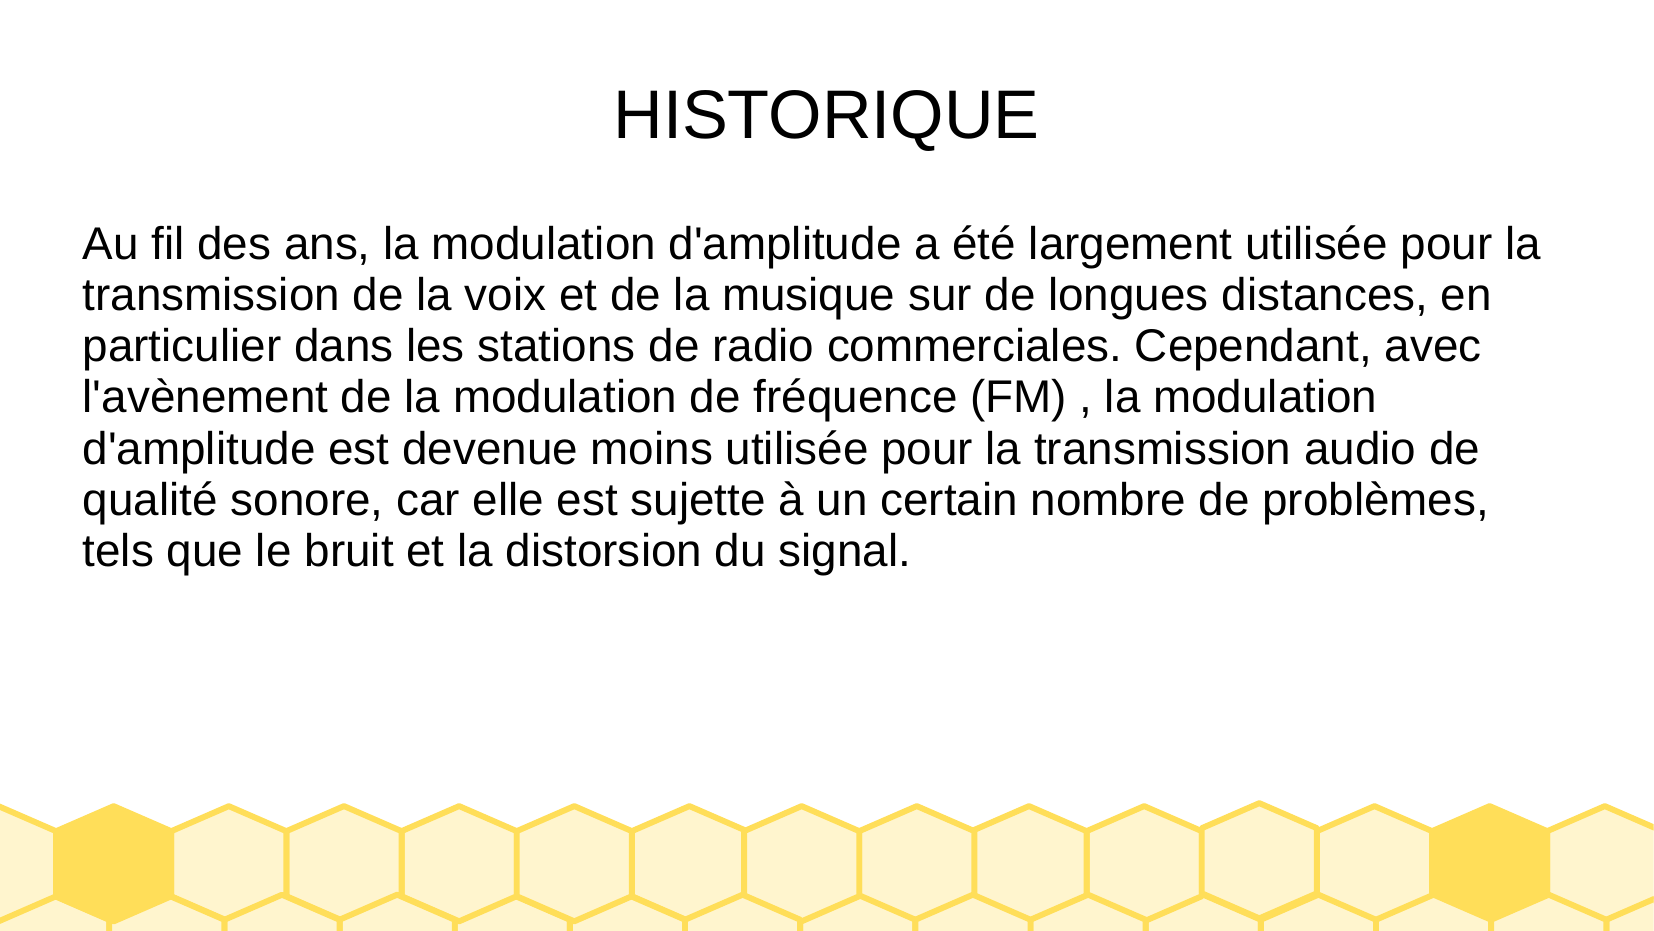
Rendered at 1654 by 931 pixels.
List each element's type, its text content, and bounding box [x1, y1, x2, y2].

list Au fil des ans, la modulation d'amplitude a été largement utilisée pour la transmission de la voix et de la musique sur de longues distances, en particulier dans les stations de radio commerciales. Cependant, avec l'avènement de la modulation de fréquence (FM) , la modulation d'amplitude est devenue moins utilisée pour la transmission audio de qualité sonore, car elle est sujette à un certain nombre de problèmes, tels que le bruit et la distorsion du signal. [82, 217, 1571, 758]
title HISTORIQUE [82, 37, 1571, 193]
